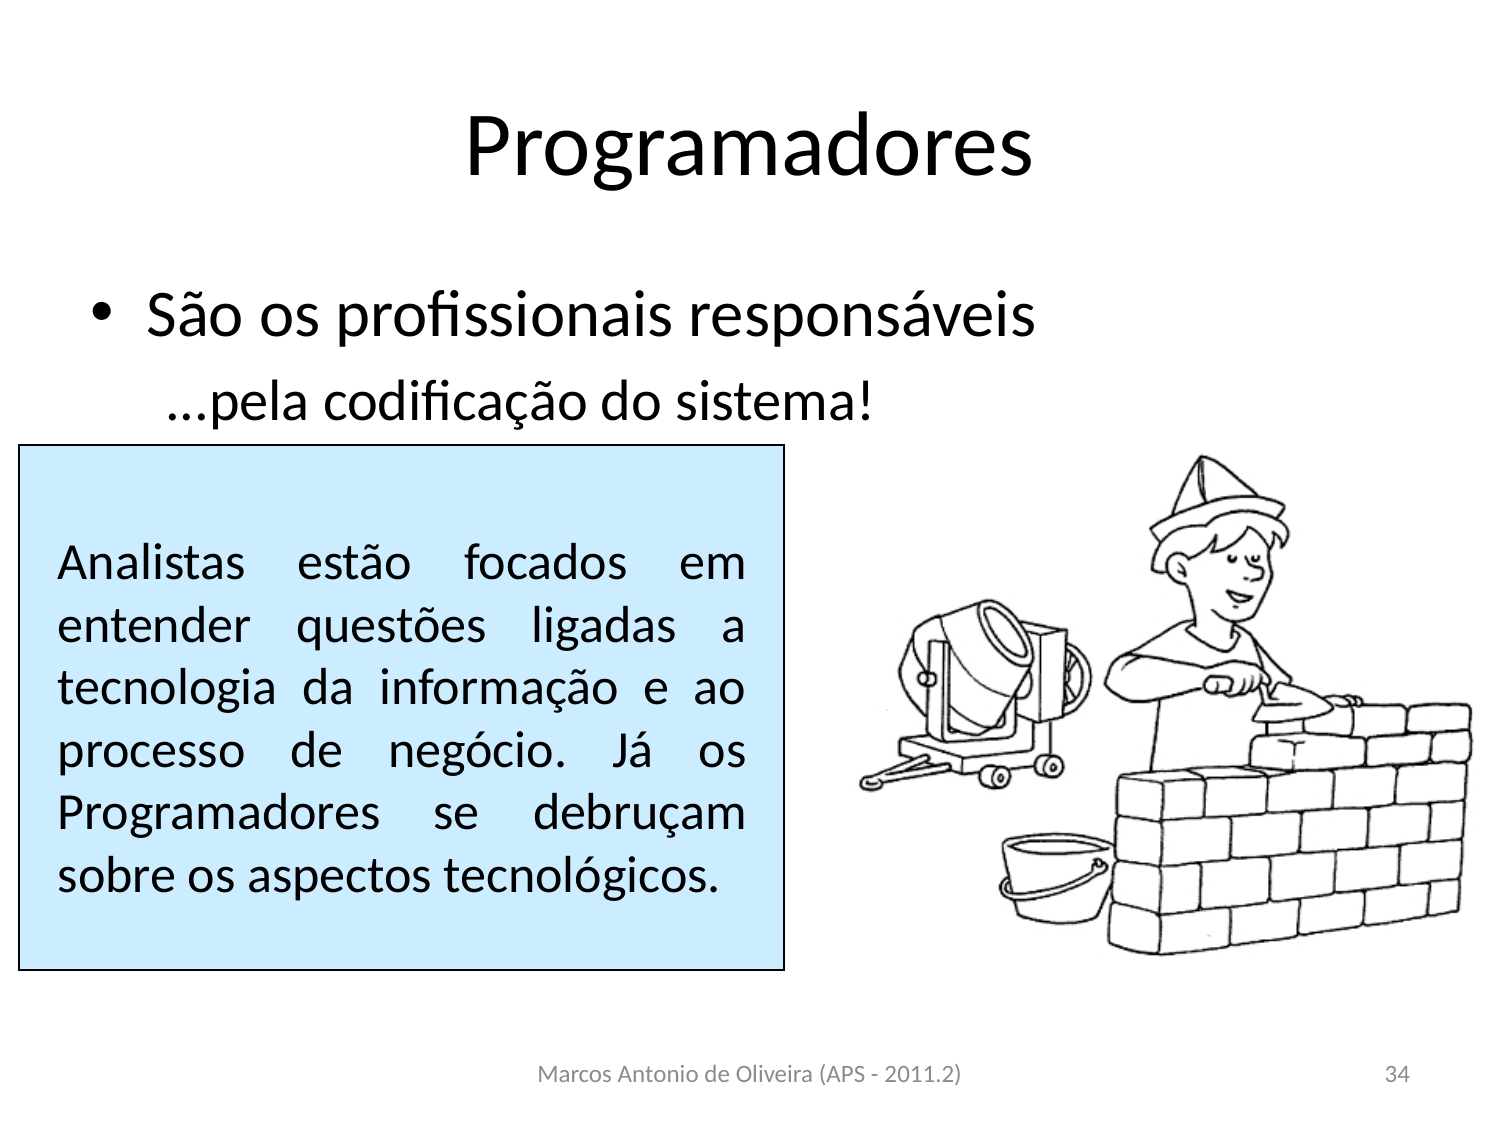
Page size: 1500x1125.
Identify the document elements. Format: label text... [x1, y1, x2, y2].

text_box [18, 445, 784, 971]
slide_number <número> [1074, 1042, 1425, 1103]
title Programadores [75, 45, 1425, 233]
list São os profissionais responsáveis ...pela codificação do sistema! [75, 262, 1425, 1005]
picture [838, 445, 1491, 968]
footer Marcos Antonio de Oliveira (APS - 2011.2) [512, 1042, 988, 1103]
text_box Analistas estão focados em entender questões ligadas a tecnologia da informação e ao processo de negócio. Já os Programadores se debruçam sobre os aspectos tecnológicos. [43, 520, 762, 910]
